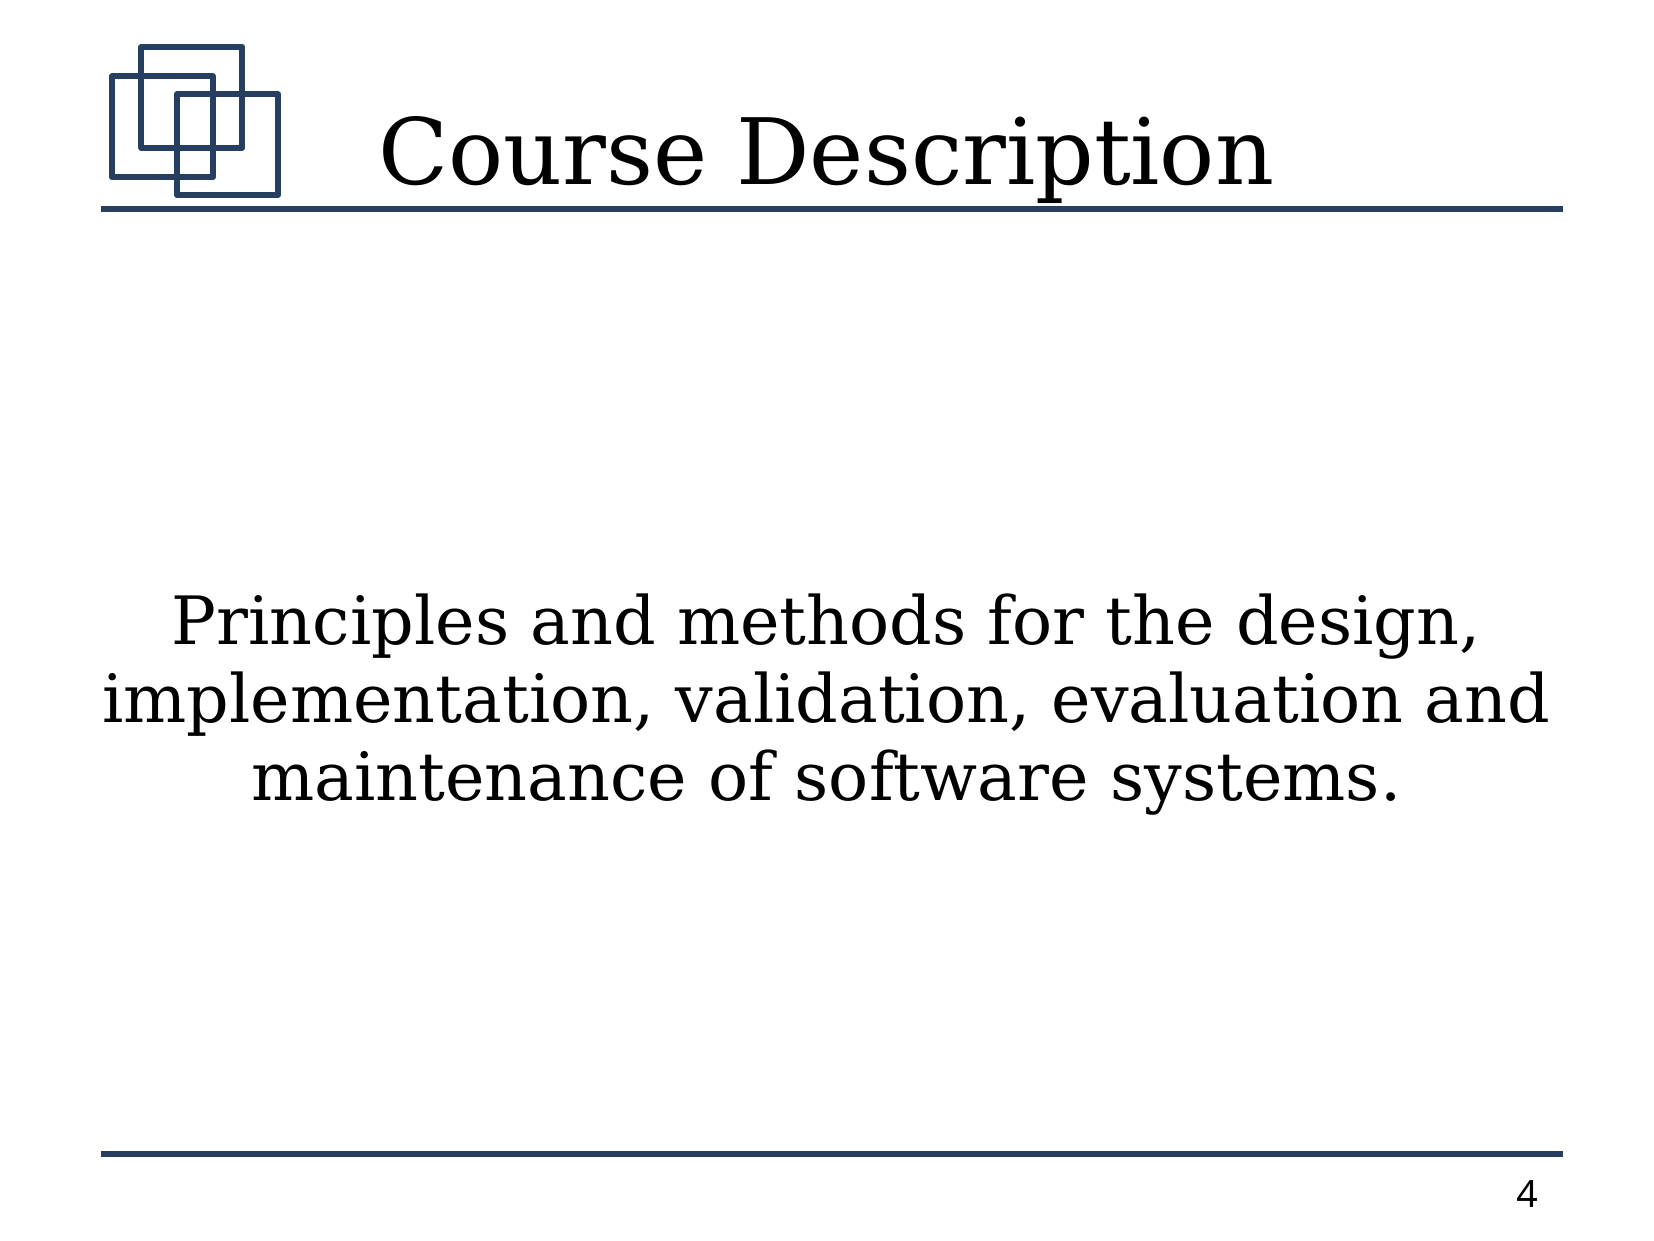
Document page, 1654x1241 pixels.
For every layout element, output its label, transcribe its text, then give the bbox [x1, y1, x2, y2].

subtitle Principles and methods for the design, implementation, validation, evaluation and maintenance of software systems. [82, 290, 1571, 1109]
title Course Description [82, 49, 1571, 257]
